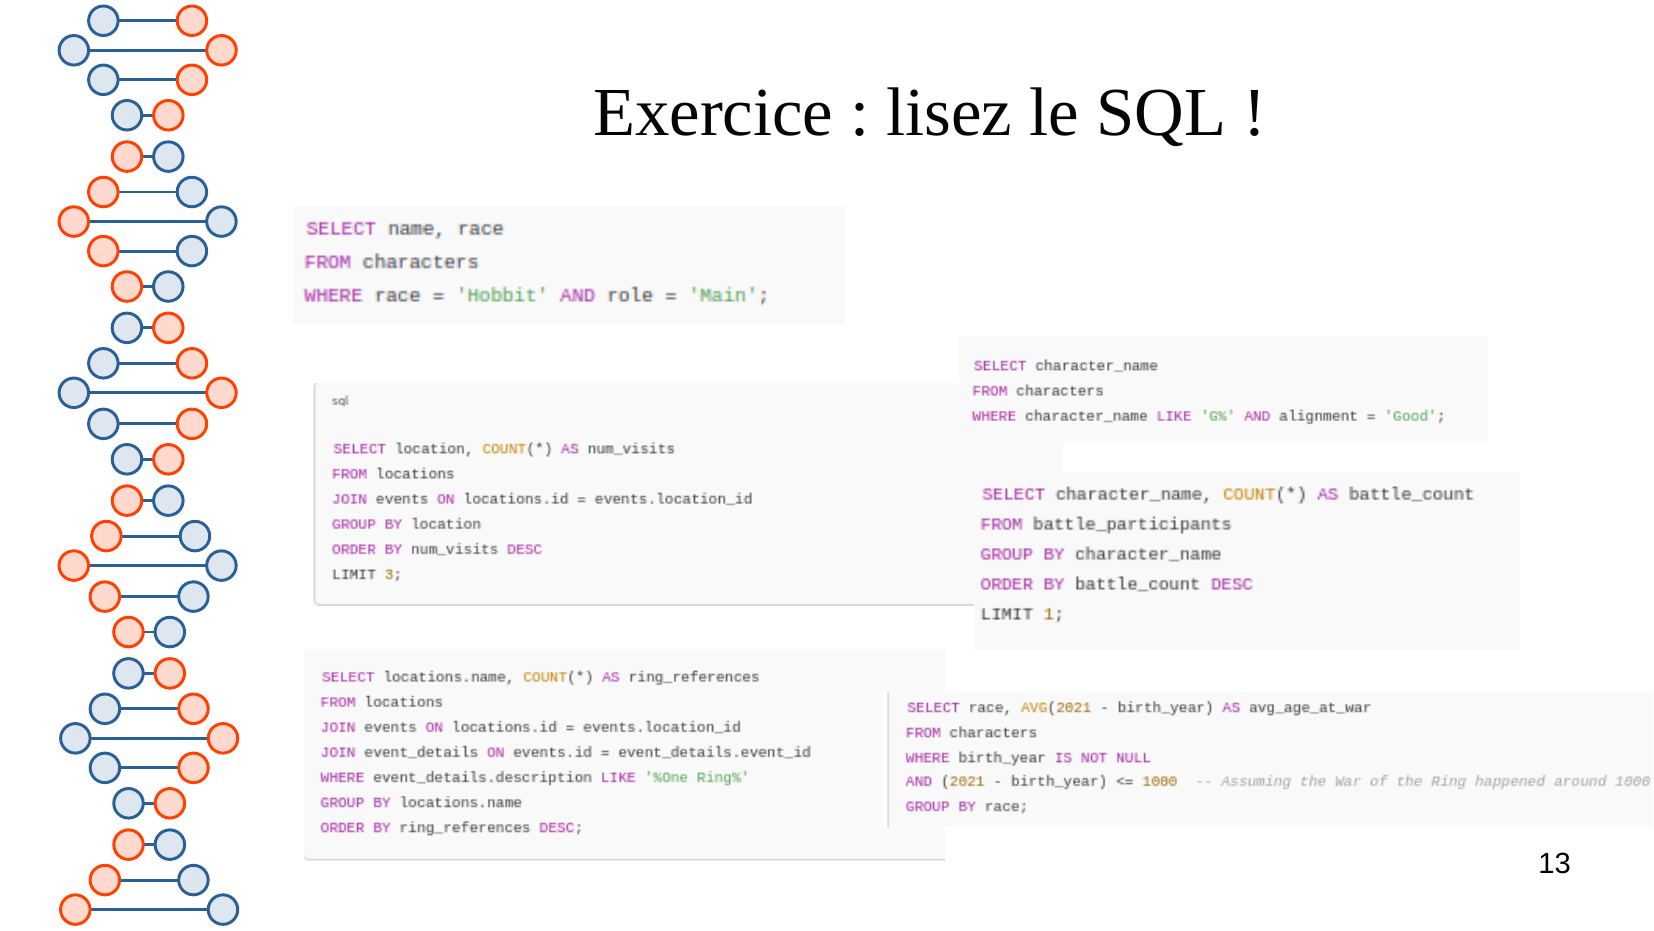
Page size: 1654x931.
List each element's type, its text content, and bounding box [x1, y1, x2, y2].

title Exercice : lisez le SQL ! [265, 35, 1595, 189]
picture [303, 336, 1520, 650]
picture [304, 649, 1654, 867]
picture [293, 206, 845, 325]
